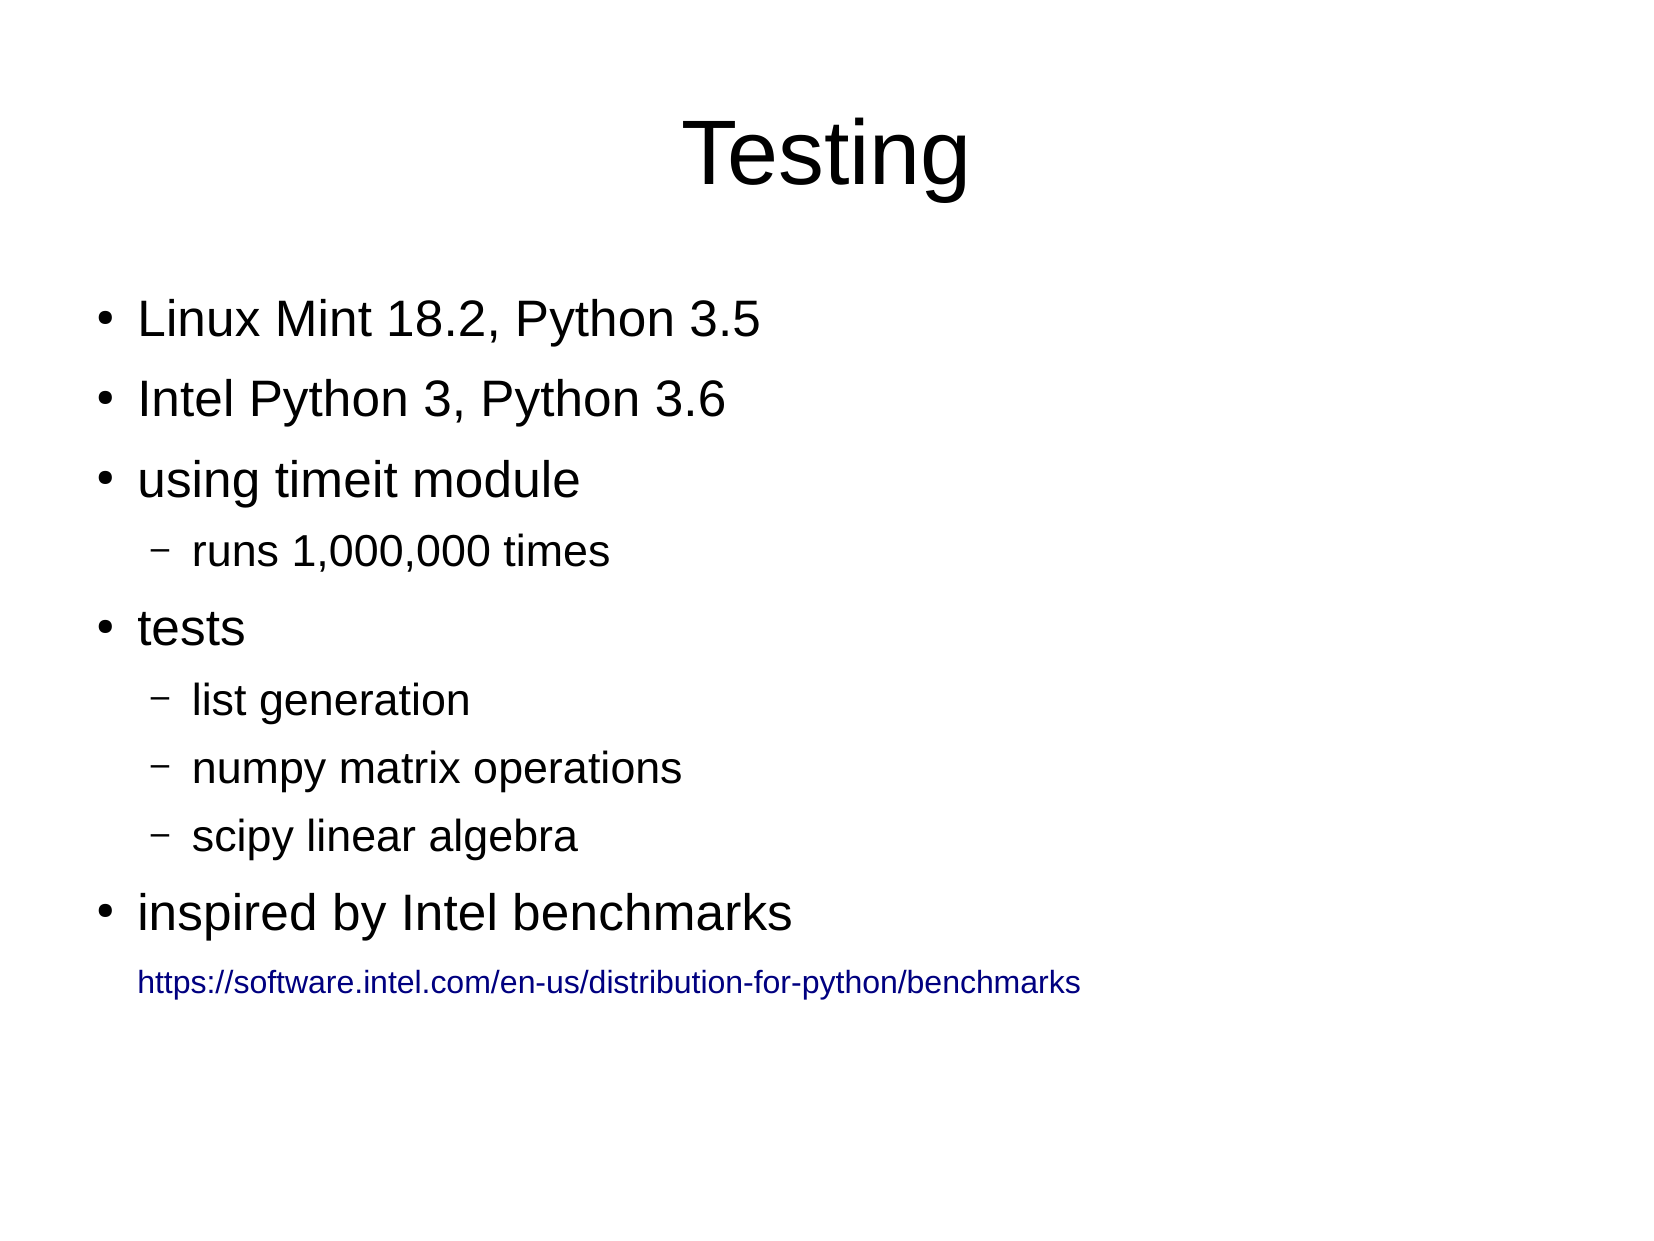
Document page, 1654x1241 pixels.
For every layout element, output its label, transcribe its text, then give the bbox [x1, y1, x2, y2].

title Testing [82, 49, 1571, 257]
list Linux Mint 18.2, Python 3.5 Intel Python 3, Python 3.6 using timeit module runs 1,000,000 times tests list generation numpy matrix operations scipy linear algebra inspired by Intel benchmarks https://software.intel.com/en-us/distribution-for-python/benchmarks [82, 290, 1571, 1010]
